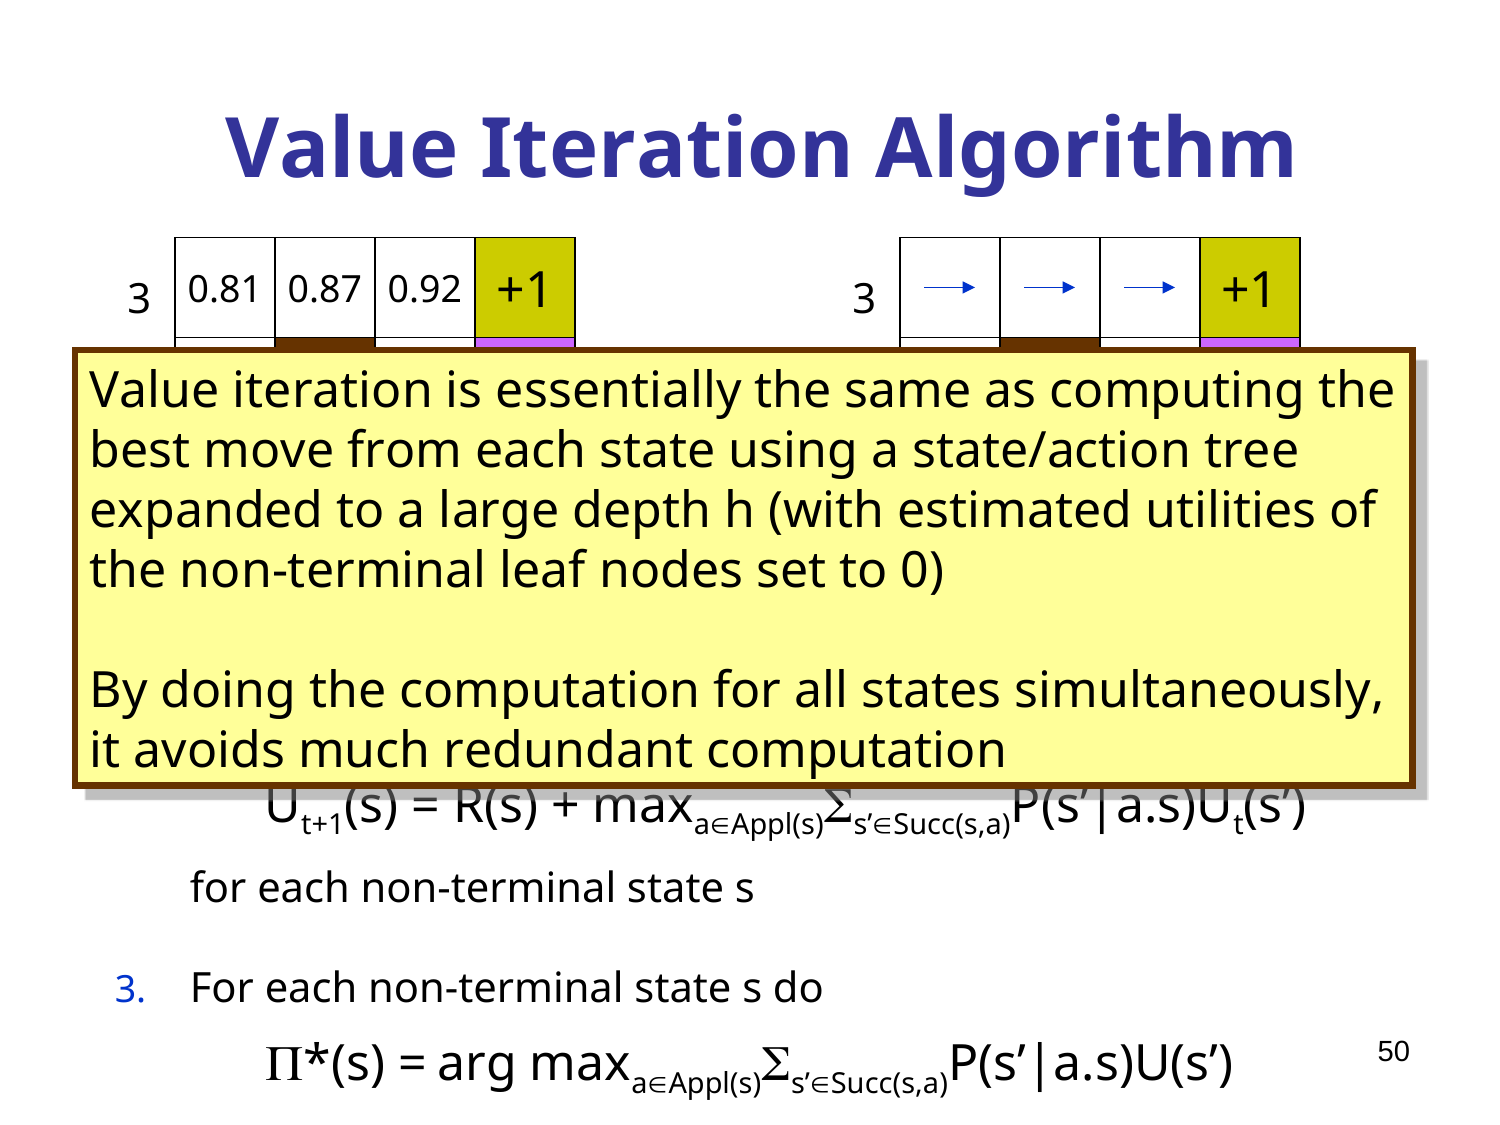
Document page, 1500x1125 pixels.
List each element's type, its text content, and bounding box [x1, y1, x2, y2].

text_box <number> [1074, 1024, 1426, 1103]
text_box 0.81 [174, 238, 276, 338]
text_box 3 [112, 264, 167, 330]
text_box +1 [475, 238, 576, 337]
text_box Value iteration is essentially the same as computing the best move from each state using a state/action tree expanded to a large depth h (with estimated utilities of the non-terminal leaf nodes set to 0) By doing the computation for all states simultaneously, it avoids much redundant computation [75, 349, 1413, 786]
text_box Initialize the utility of each non-terminal states to U0(s) = 0 For t = 1, 2, ... do Ut+1(s) = R(s) + maxaAppl(s)s’Succ(s,a)P(s’|a.s)Ut(s’) for each non-terminal state s For each non-terminal state s do *(s) = arg maxaAppl(s)s’Succ(s,a)P(s’|a.s)U(s’) [99, 612, 1463, 1107]
text_box [999, 337, 1100, 349]
text_box +1 [1199, 238, 1300, 337]
title Value Iteration Algorithm [99, 49, 1425, 238]
text_box 0.87 [276, 238, 374, 338]
text_box -1 [1199, 337, 1300, 349]
text_box 0.66 [374, 338, 475, 349]
text_box 0.92 [374, 238, 475, 338]
text_box 0.76 [174, 338, 276, 349]
text_box -1 [475, 337, 576, 349]
text_box [276, 338, 374, 349]
text_box 3 [837, 264, 892, 330]
